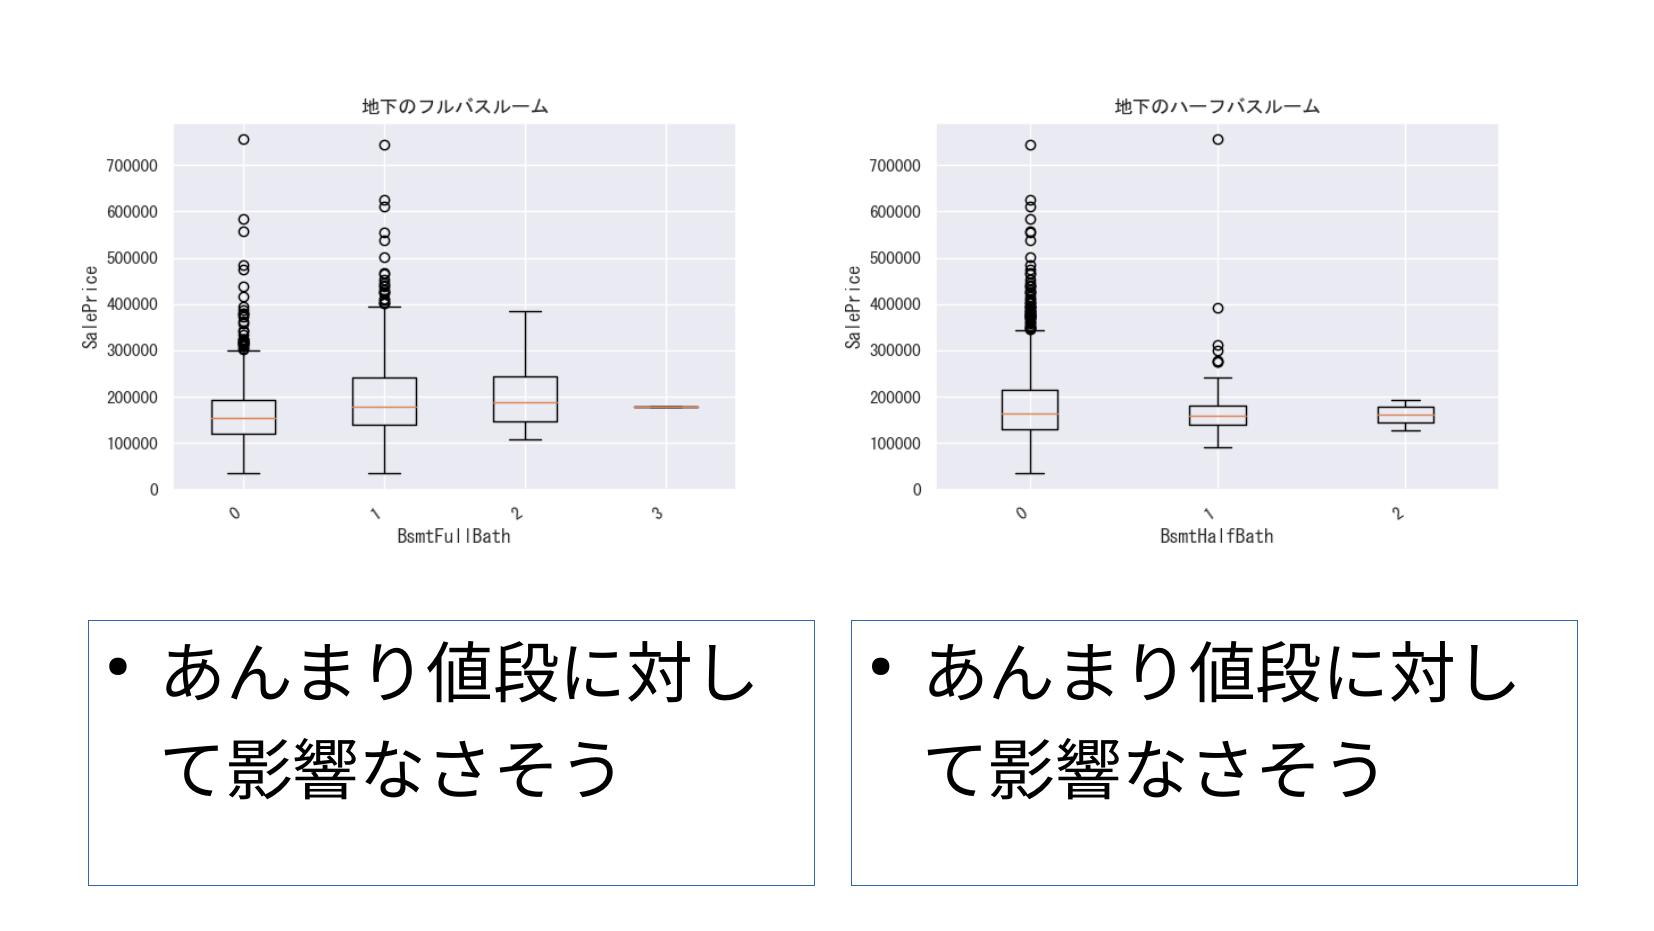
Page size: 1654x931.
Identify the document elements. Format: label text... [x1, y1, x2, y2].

list あんまり値段に対して影響なさそう [851, 620, 1578, 886]
list あんまり値段に対して影響なさそう [88, 620, 815, 886]
picture [82, 58, 809, 598]
picture [845, 58, 1572, 598]
